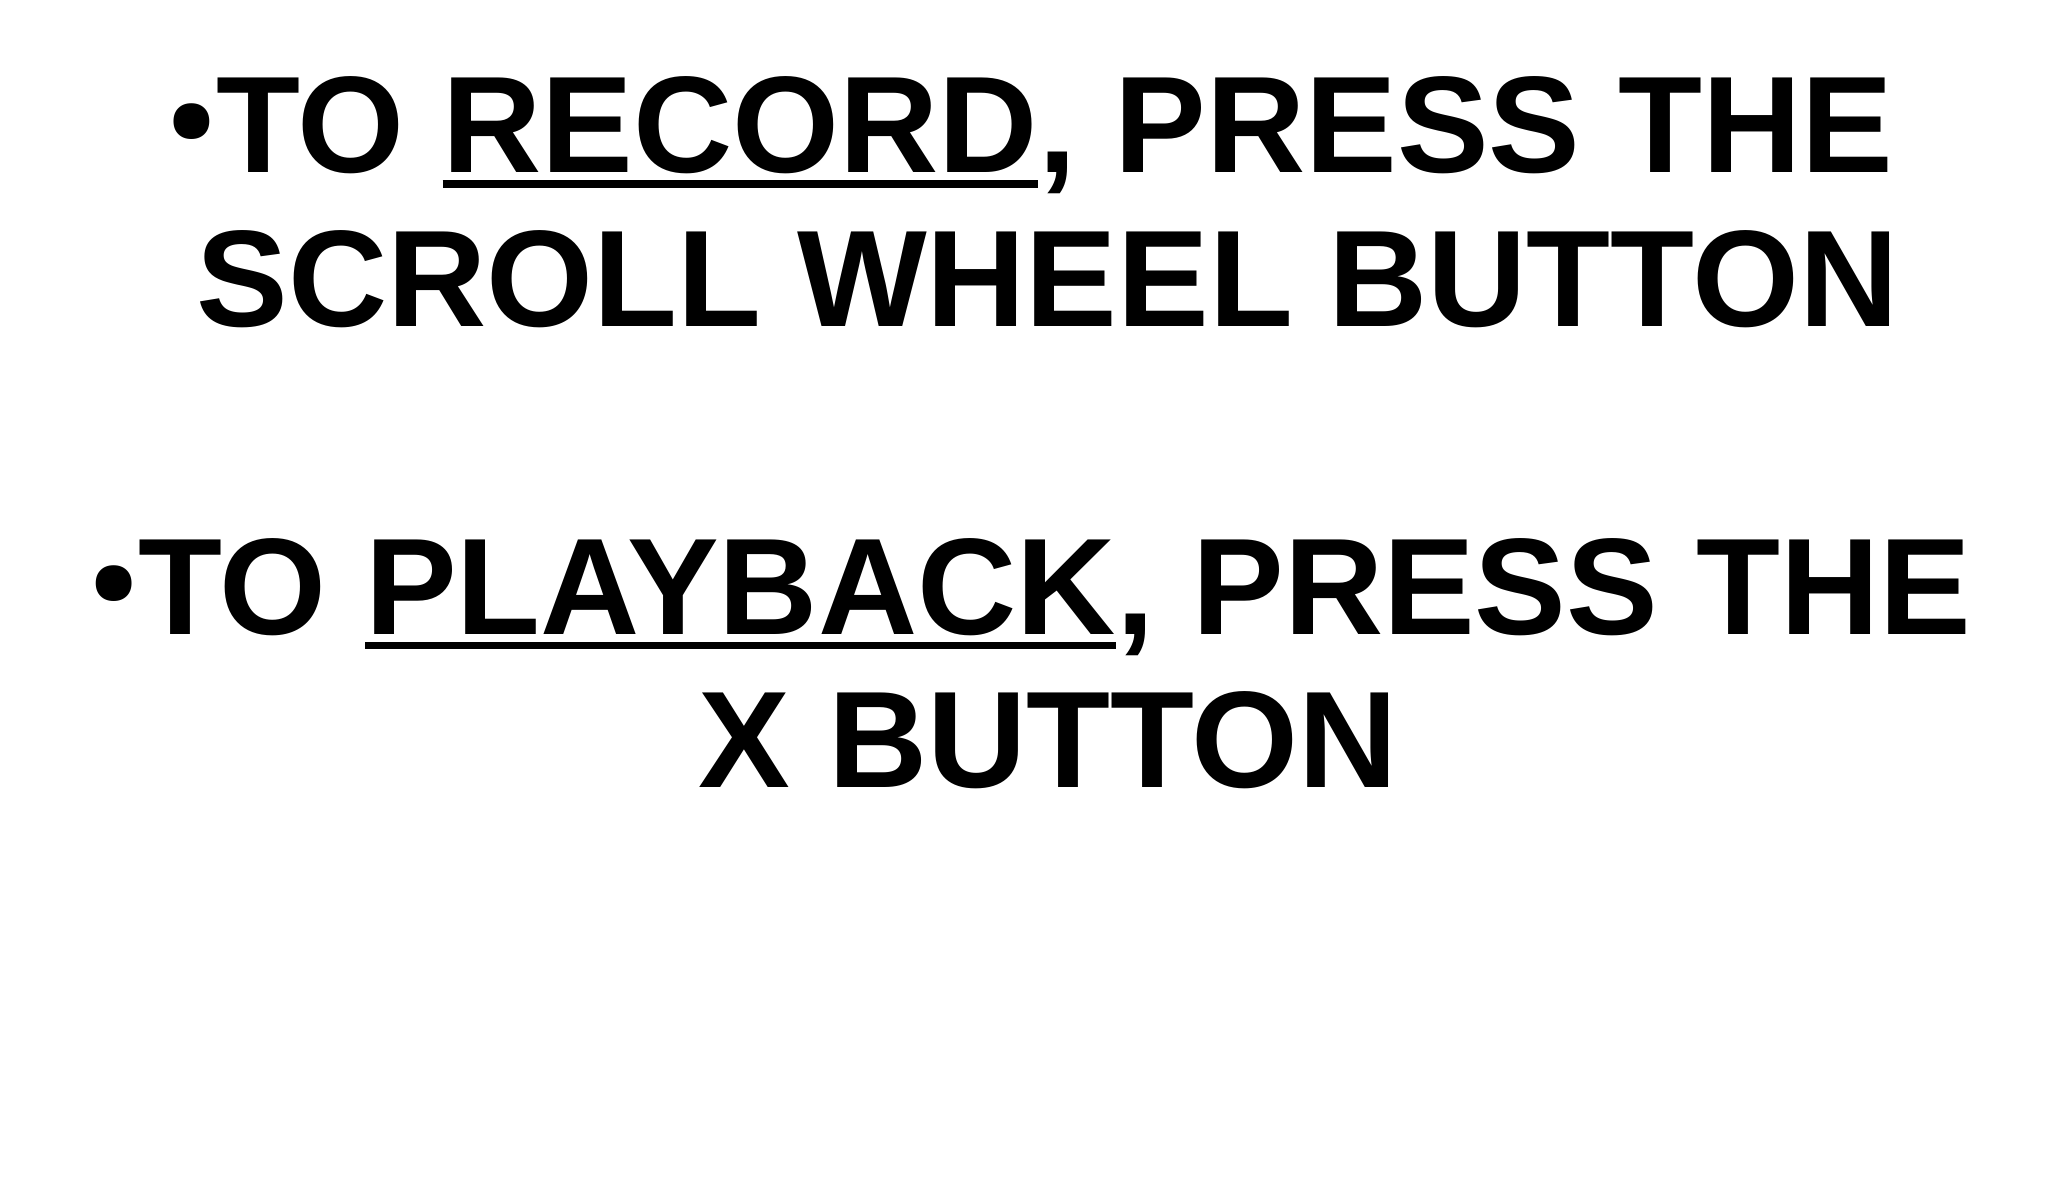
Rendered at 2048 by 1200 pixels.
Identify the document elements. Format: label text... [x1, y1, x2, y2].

text_box TO RECORD, PRESS THE SCROLL WHEEL BUTTON TO PLAYBACK, PRESS THE X BUTTON [37, 40, 2025, 1097]
